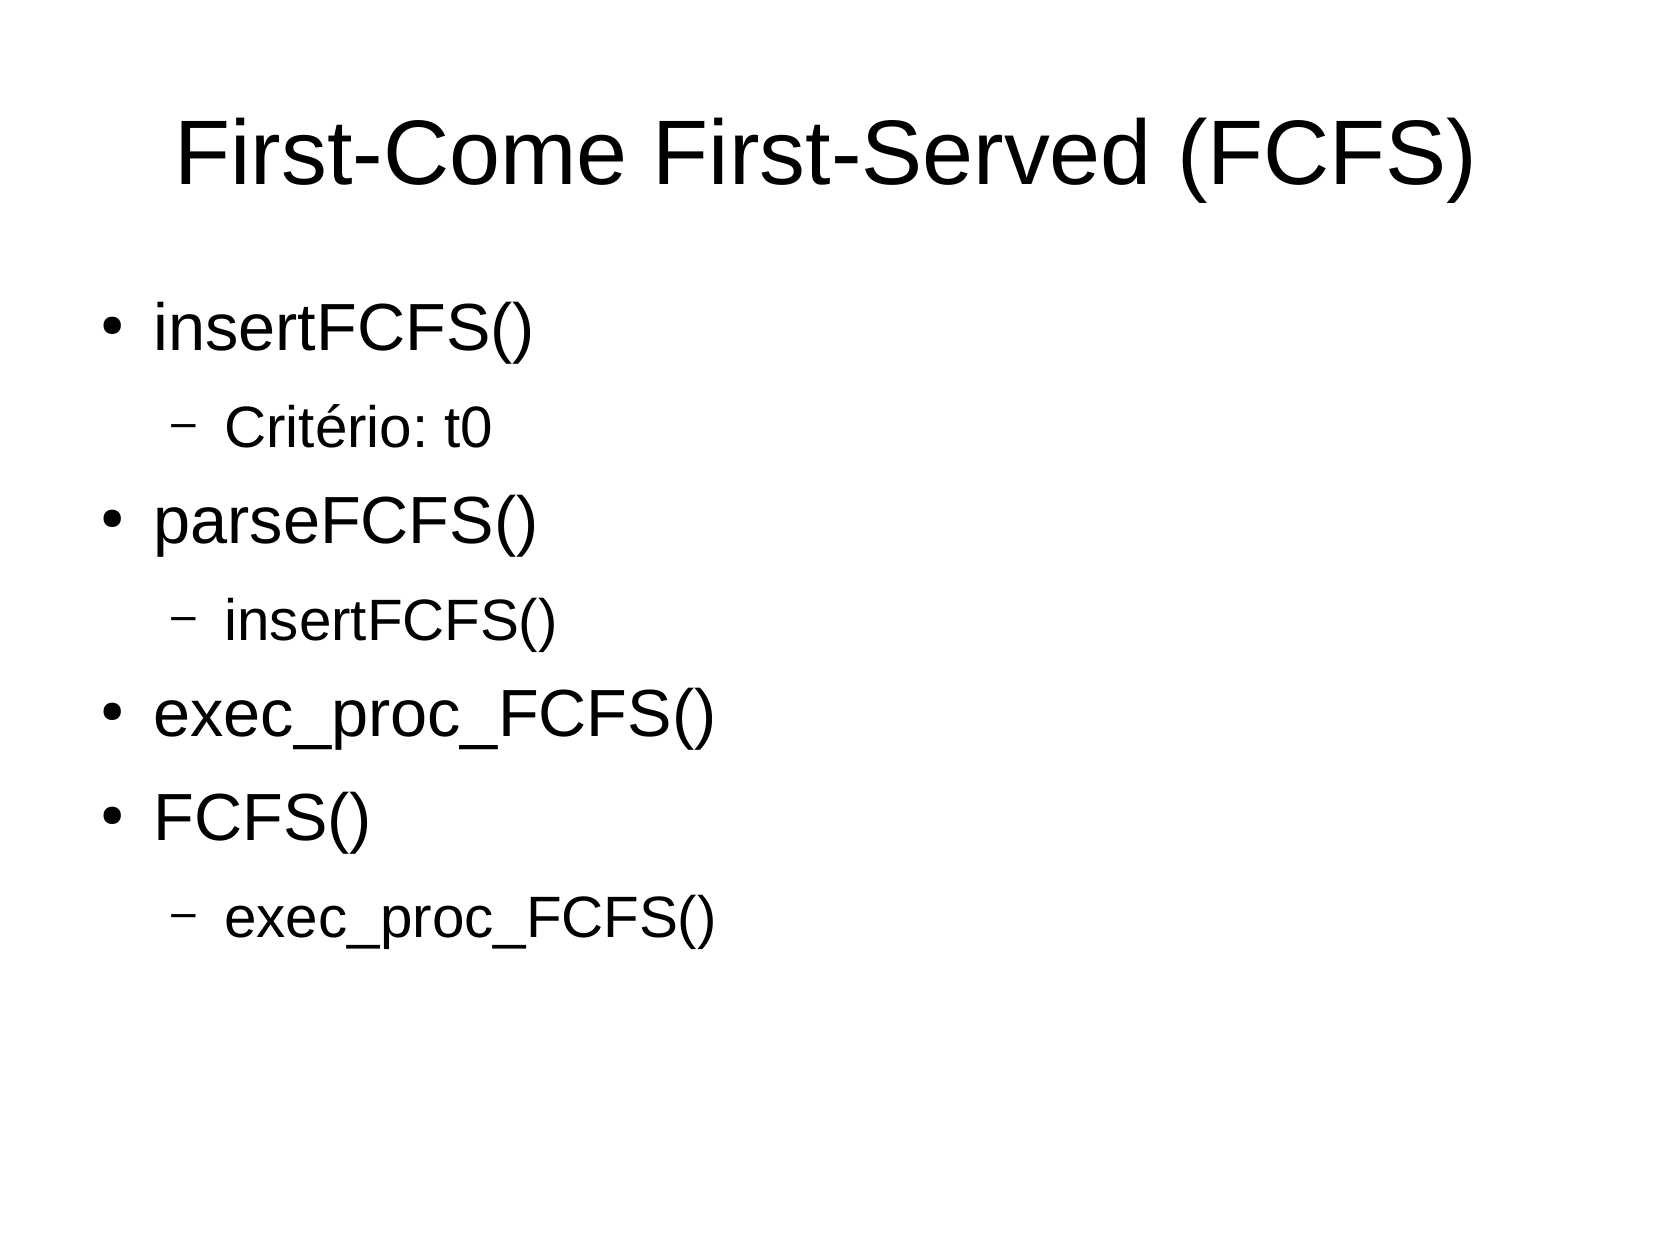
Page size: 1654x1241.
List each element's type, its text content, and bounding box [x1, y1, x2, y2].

list insertFCFS() Critério: t0 parseFCFS() insertFCFS() exec_proc_FCFS() FCFS() exec_proc_FCFS() [82, 290, 1571, 1010]
title First-Come First-Served (FCFS) [82, 49, 1571, 257]
